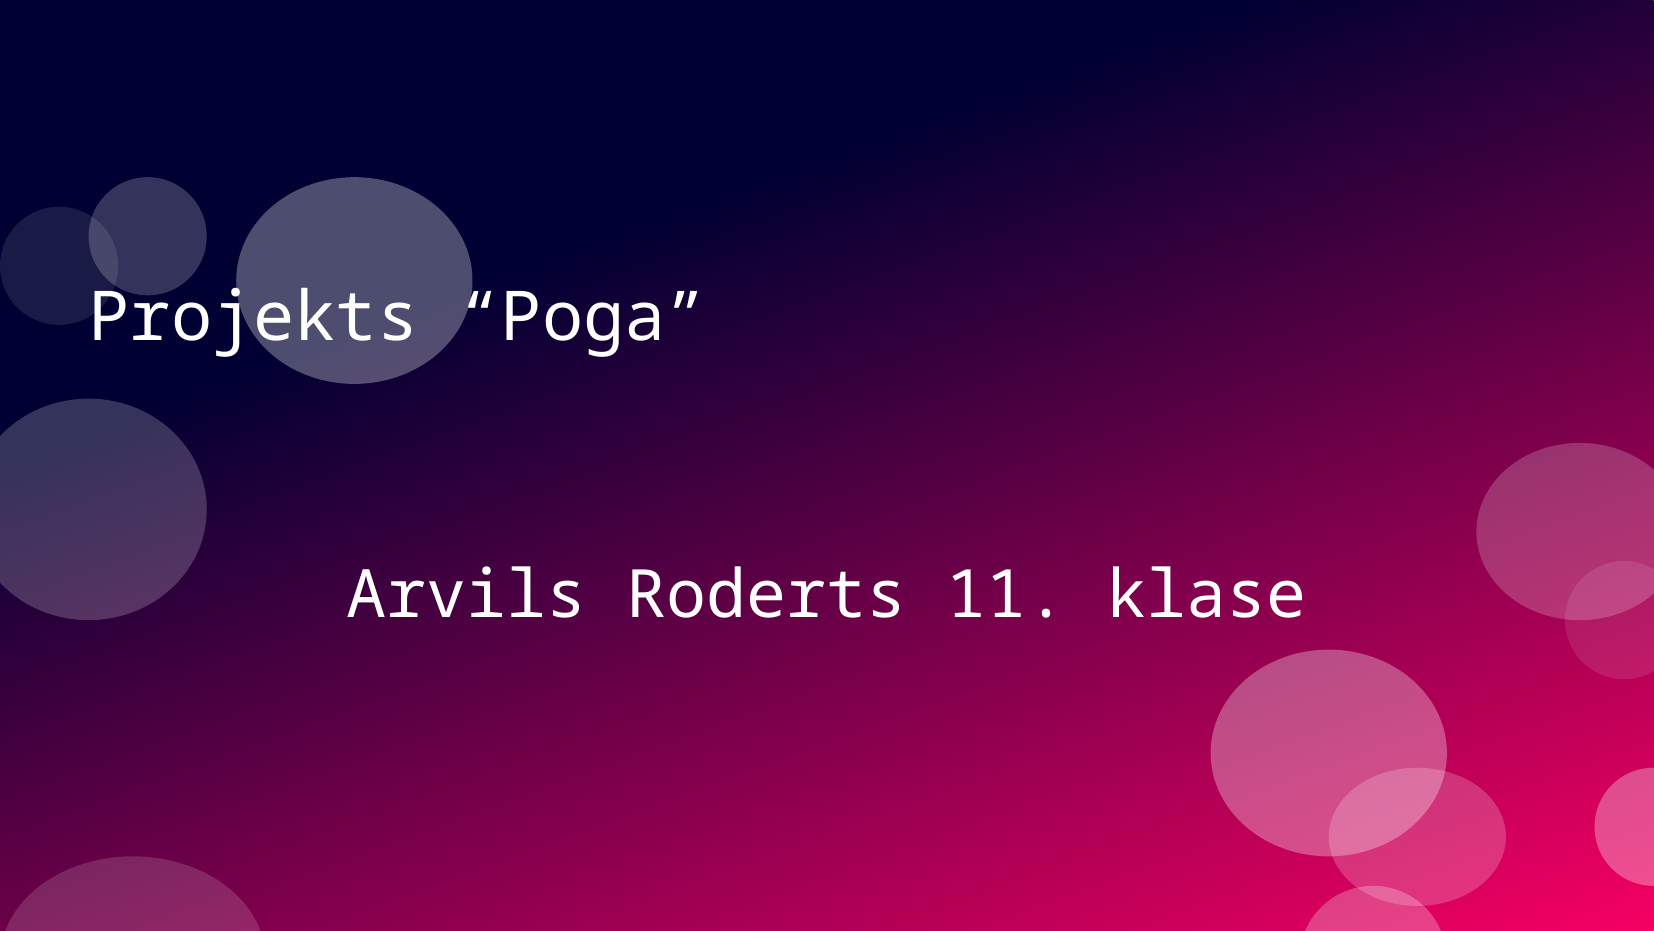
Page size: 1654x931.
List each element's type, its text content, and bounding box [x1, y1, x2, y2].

subtitle Arvils Roderts 11. klase [82, 425, 1571, 758]
title Projekts “Poga” [88, 236, 1577, 392]
